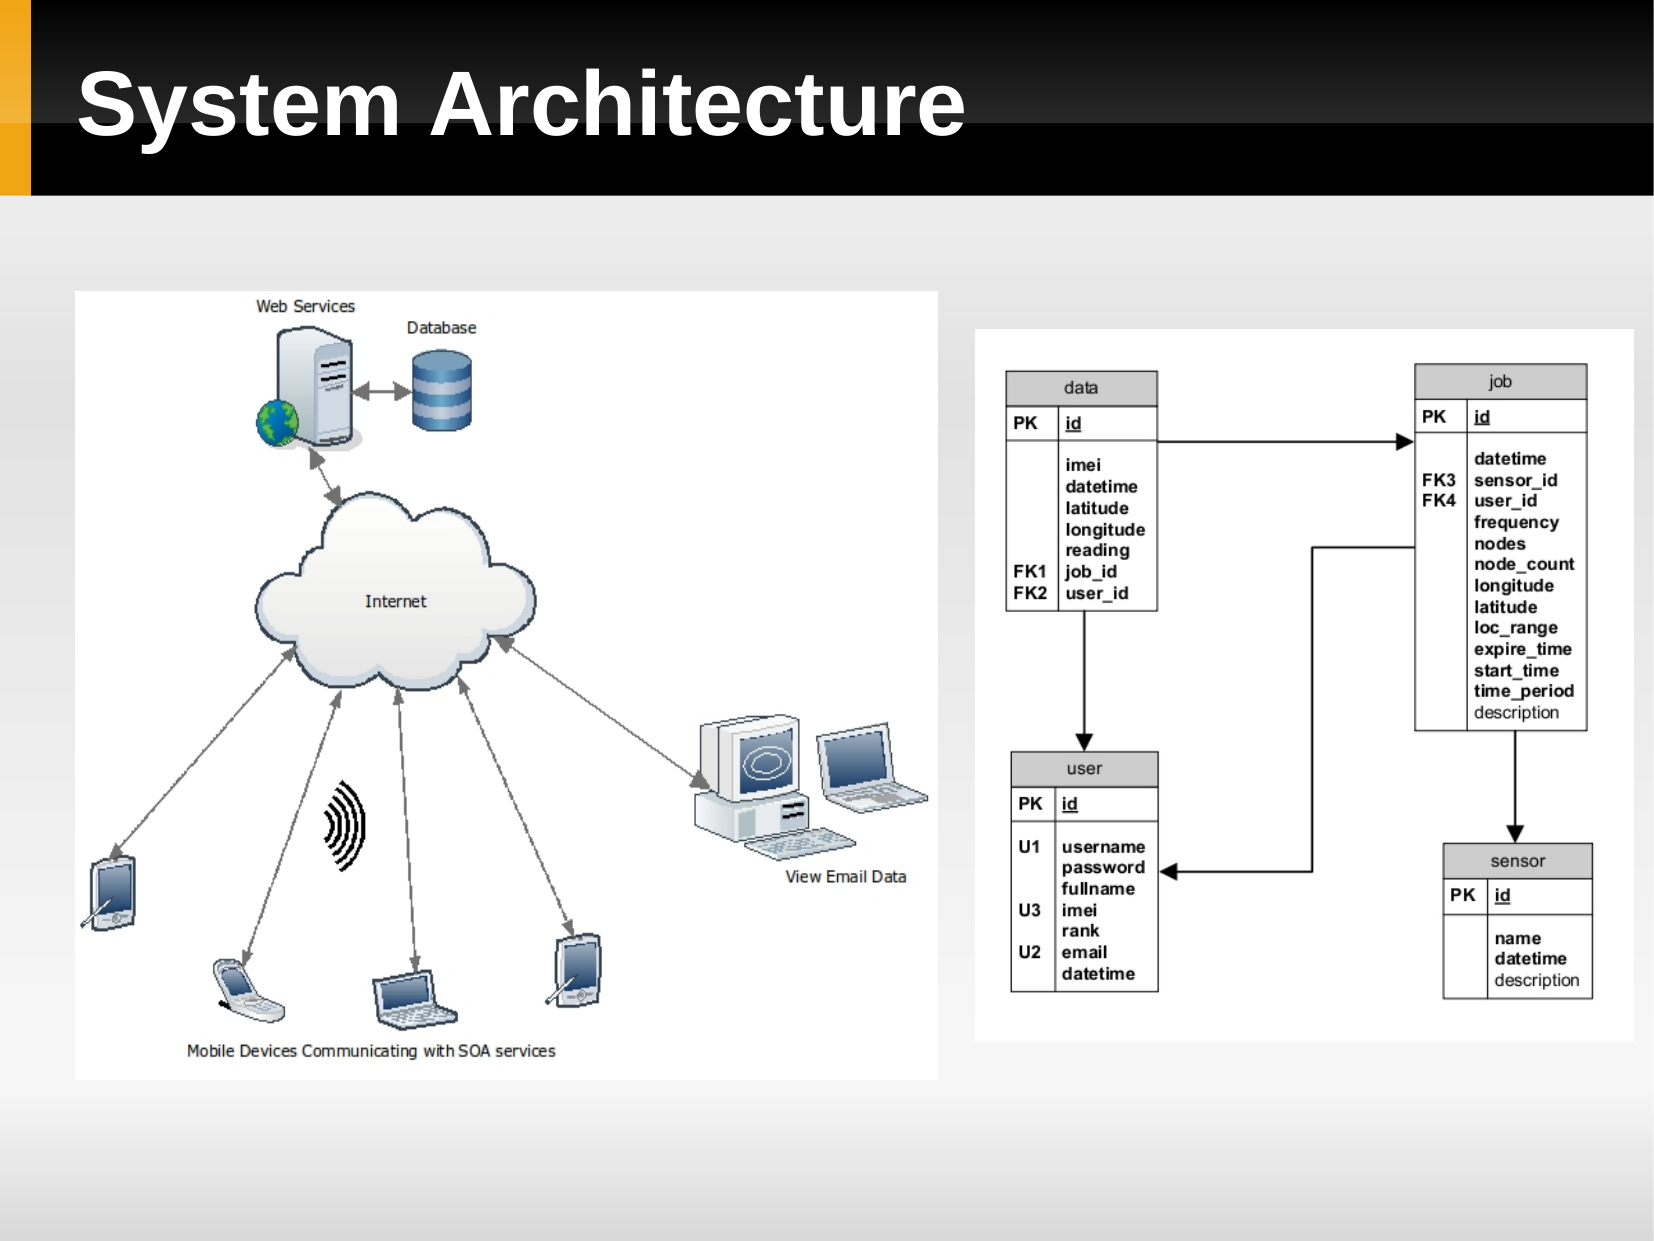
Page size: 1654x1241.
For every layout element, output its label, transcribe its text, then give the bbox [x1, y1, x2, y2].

picture [0, 0, 1654, 1241]
title System Architecture [76, 7, 1565, 200]
